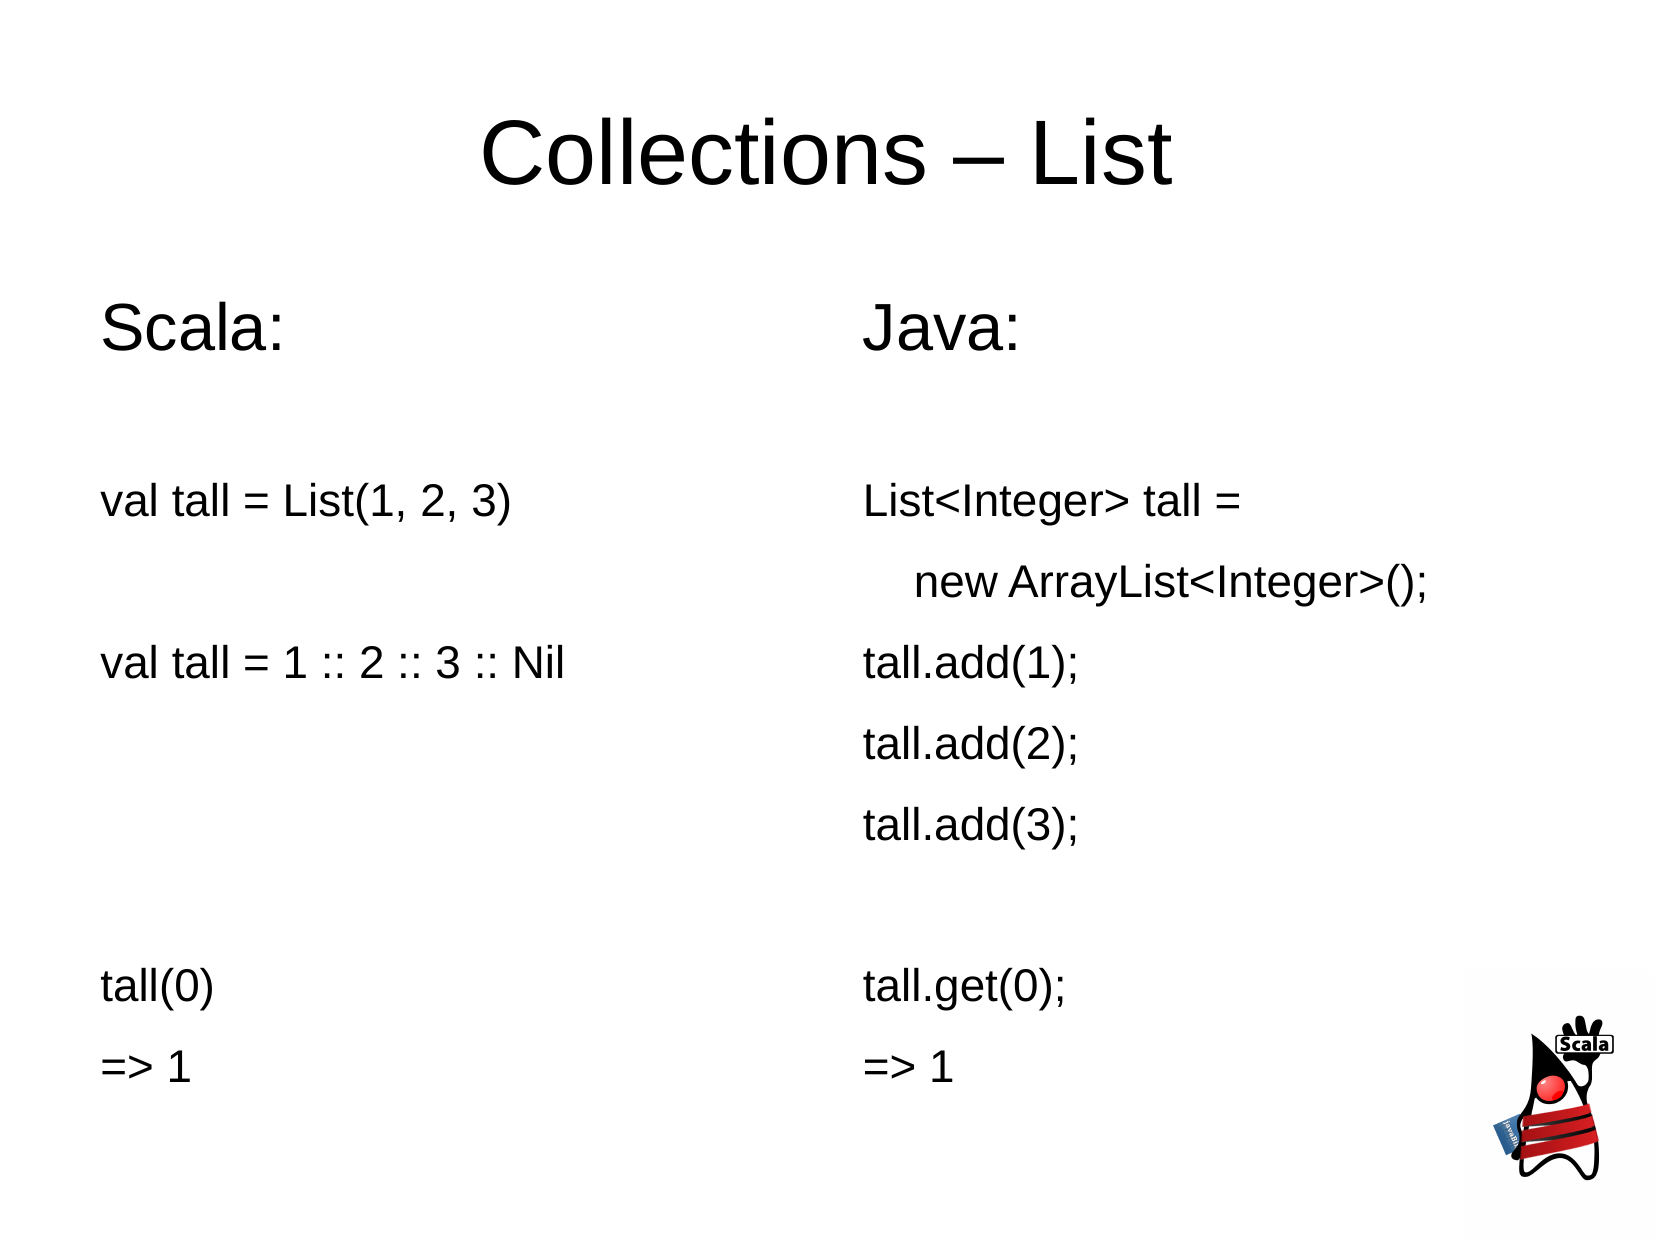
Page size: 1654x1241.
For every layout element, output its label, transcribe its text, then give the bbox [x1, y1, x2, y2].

list Java: List<Integer> tall = new ArrayList<Integer>(); tall.add(1); tall.add(2); tall.add(3); tall.get(0); => 1 [845, 290, 1572, 1109]
picture [1462, 969, 1654, 1241]
title Collections – List [82, 56, 1571, 250]
list Scala: val tall = List(1, 2, 3) val tall = 1 :: 2 :: 3 :: Nil tall(0) => 1 [82, 290, 809, 1109]
